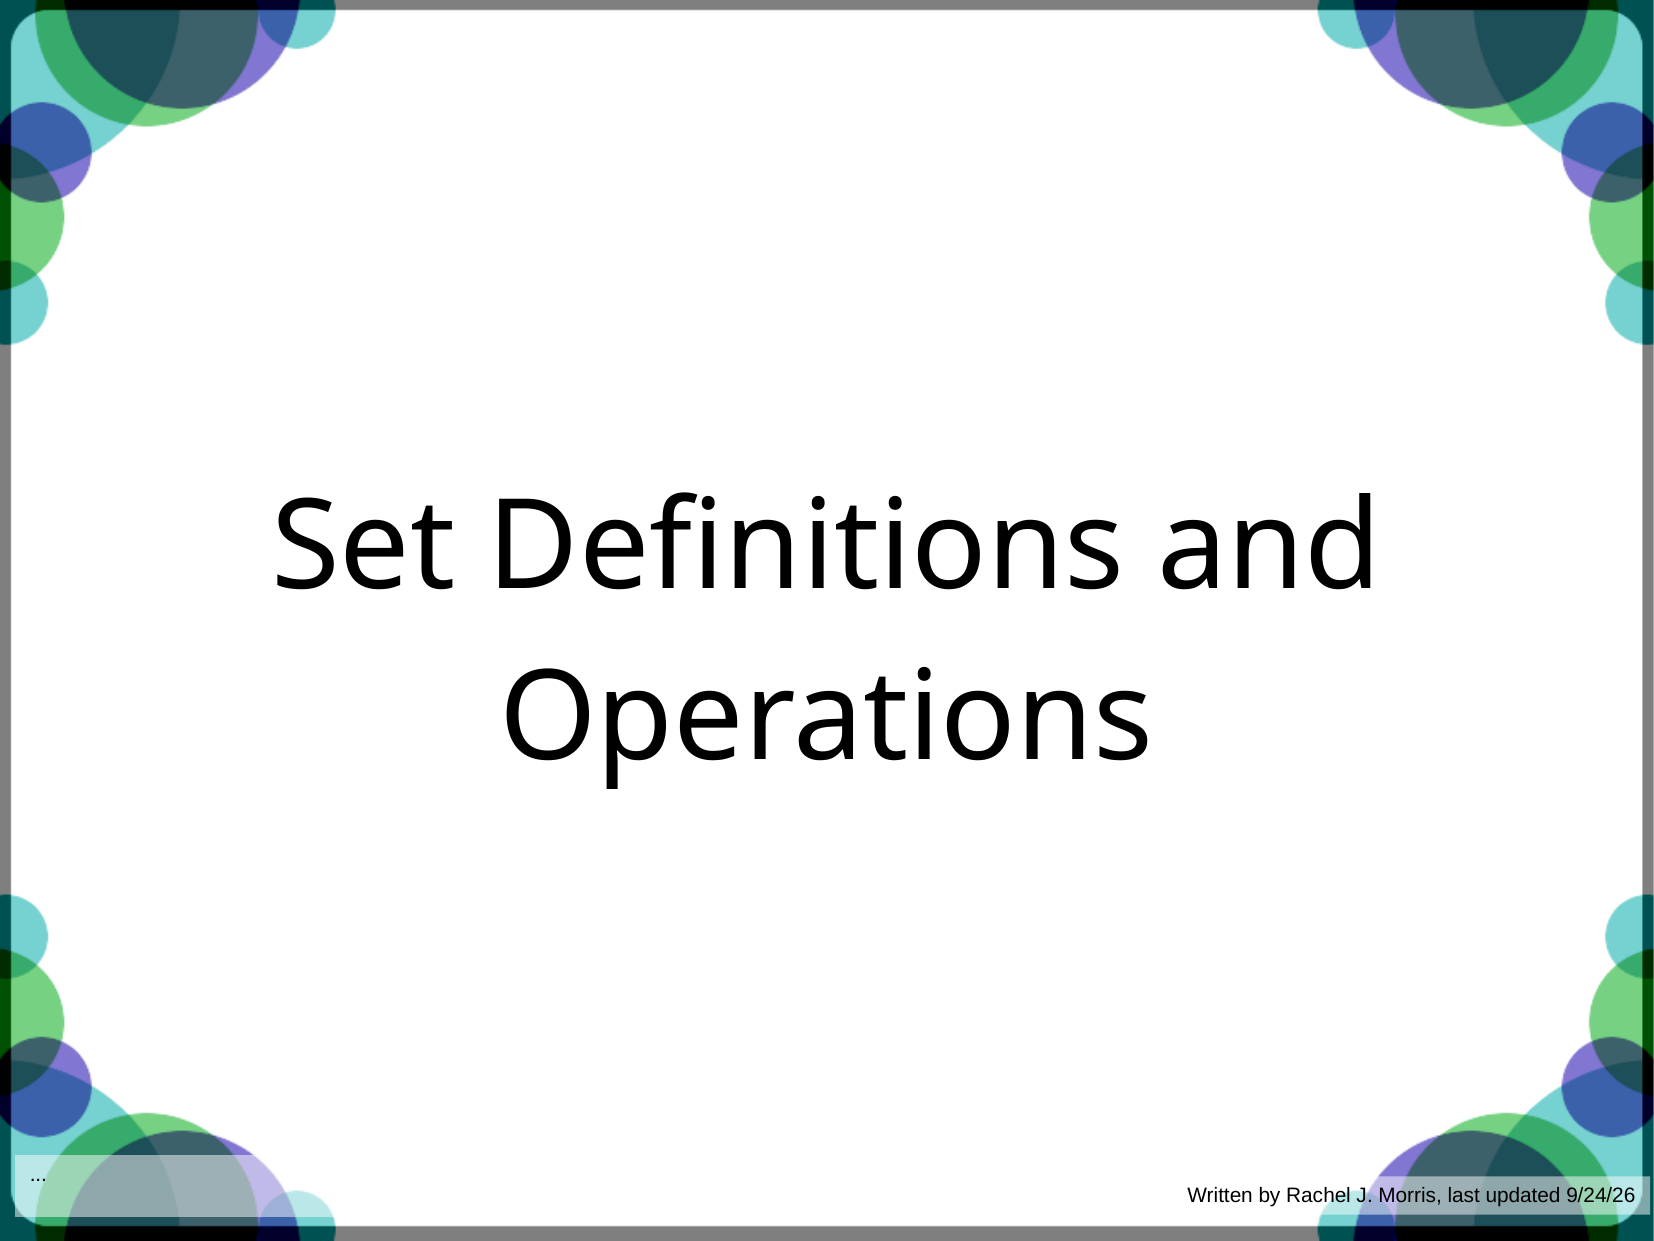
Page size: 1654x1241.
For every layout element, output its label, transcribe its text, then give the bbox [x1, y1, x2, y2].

text_box ... [15, 1155, 766, 1217]
title Set Definitions and Operations [82, 521, 1571, 729]
picture [0, 0, 1654, 1241]
text_box Written by Rachel J. Morris, last updated 10/19/16 [840, 1176, 1651, 1215]
